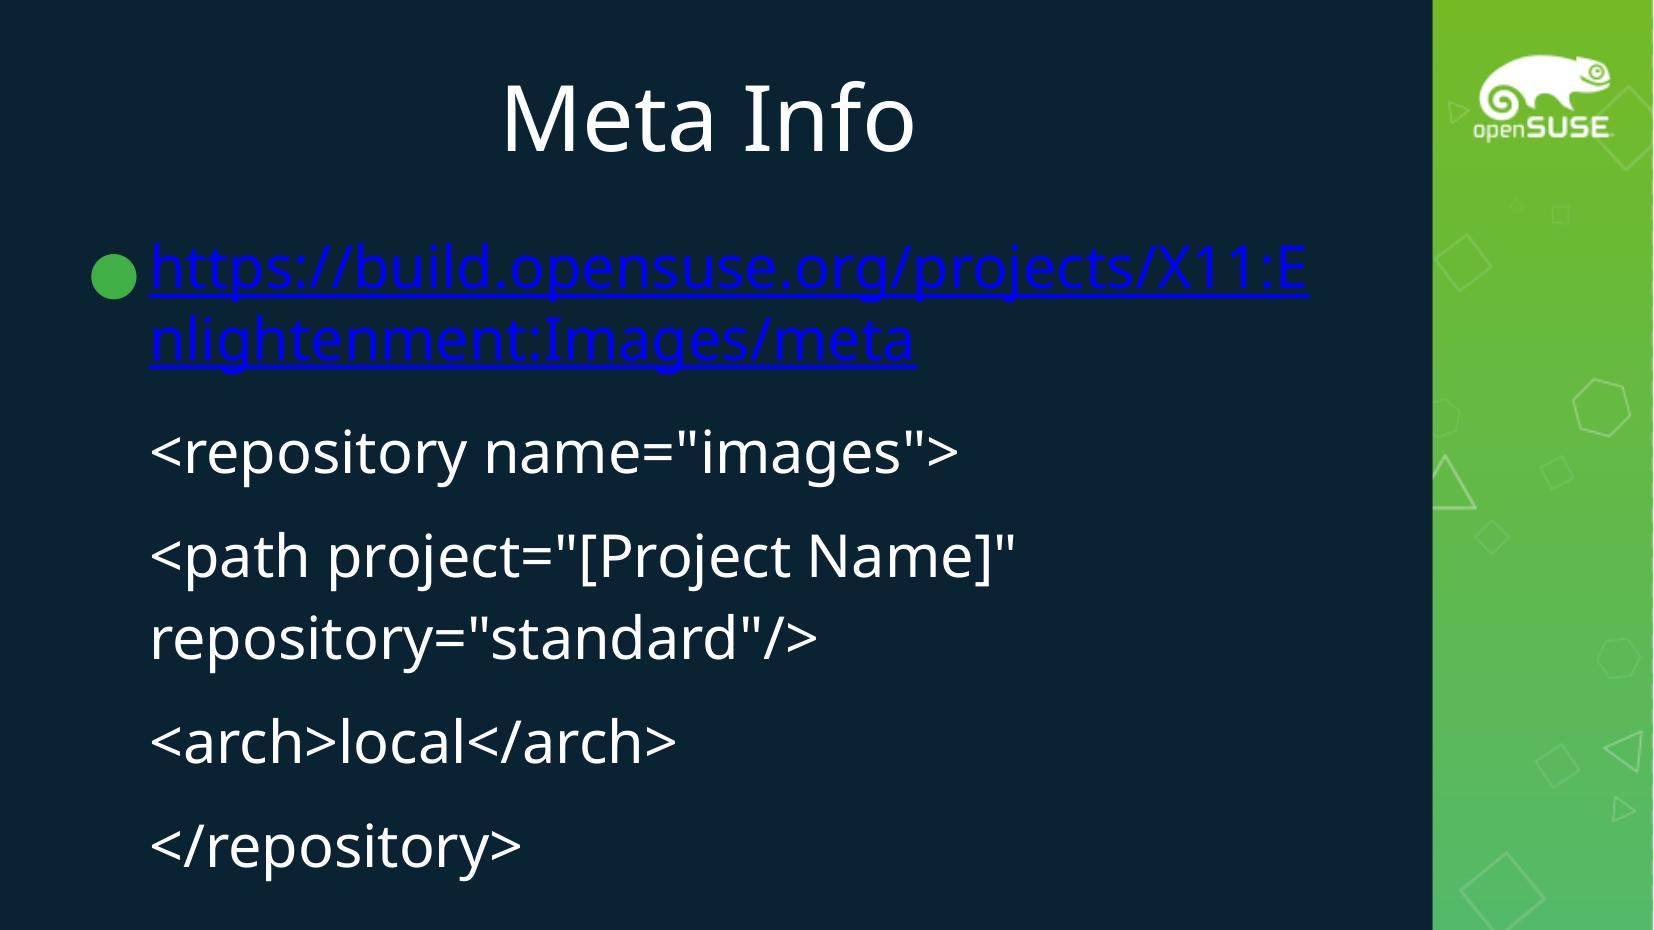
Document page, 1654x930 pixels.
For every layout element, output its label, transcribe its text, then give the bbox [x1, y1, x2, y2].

title Meta Info [82, 37, 1335, 193]
picture [0, 0, 1654, 930]
list https://build.opensuse.org/projects/X11:Enlightenment:Images/meta <repository name="images"> <path project="[Project Name]" repository="standard"/> <arch>local</arch> </repository> [82, 217, 1335, 814]
